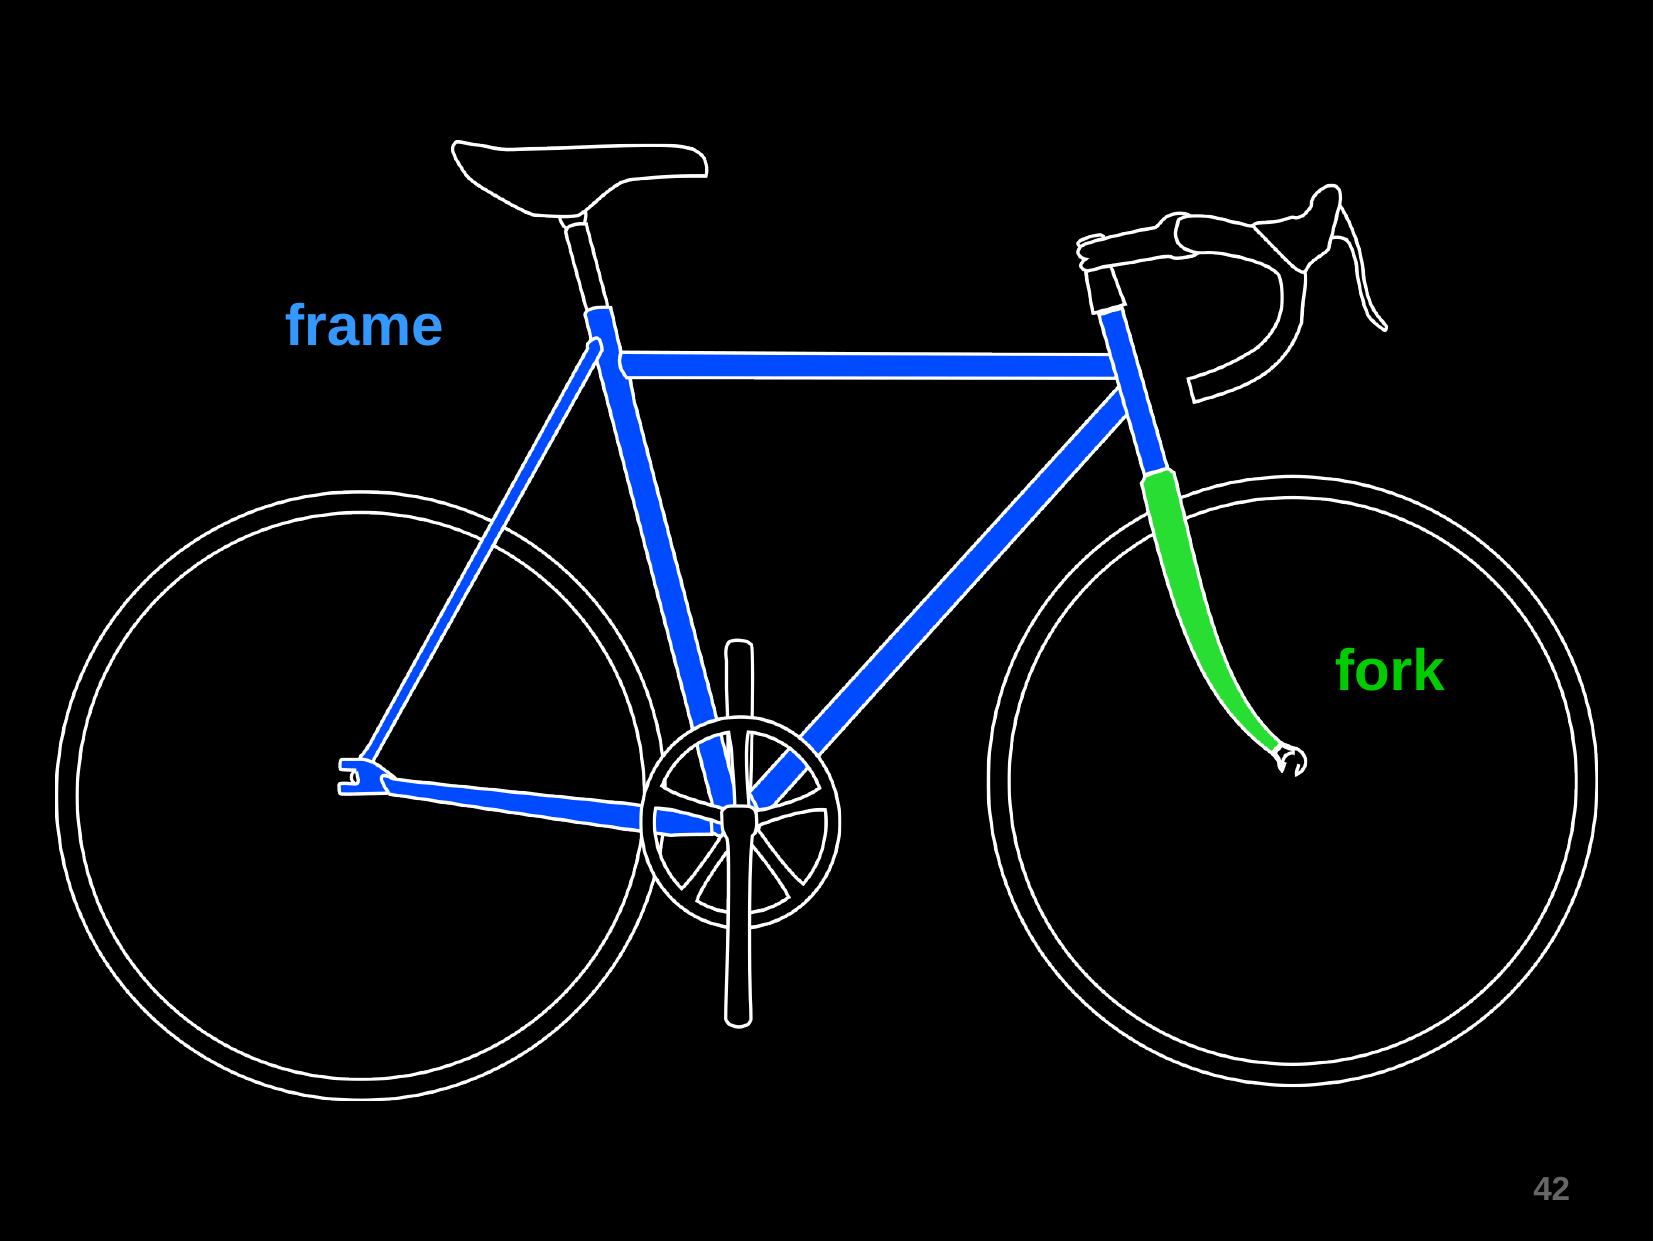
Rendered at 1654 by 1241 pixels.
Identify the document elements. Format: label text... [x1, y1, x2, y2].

text_box frame [270, 285, 496, 365]
text_box fork [1320, 630, 1486, 710]
picture [55, 140, 1598, 1101]
